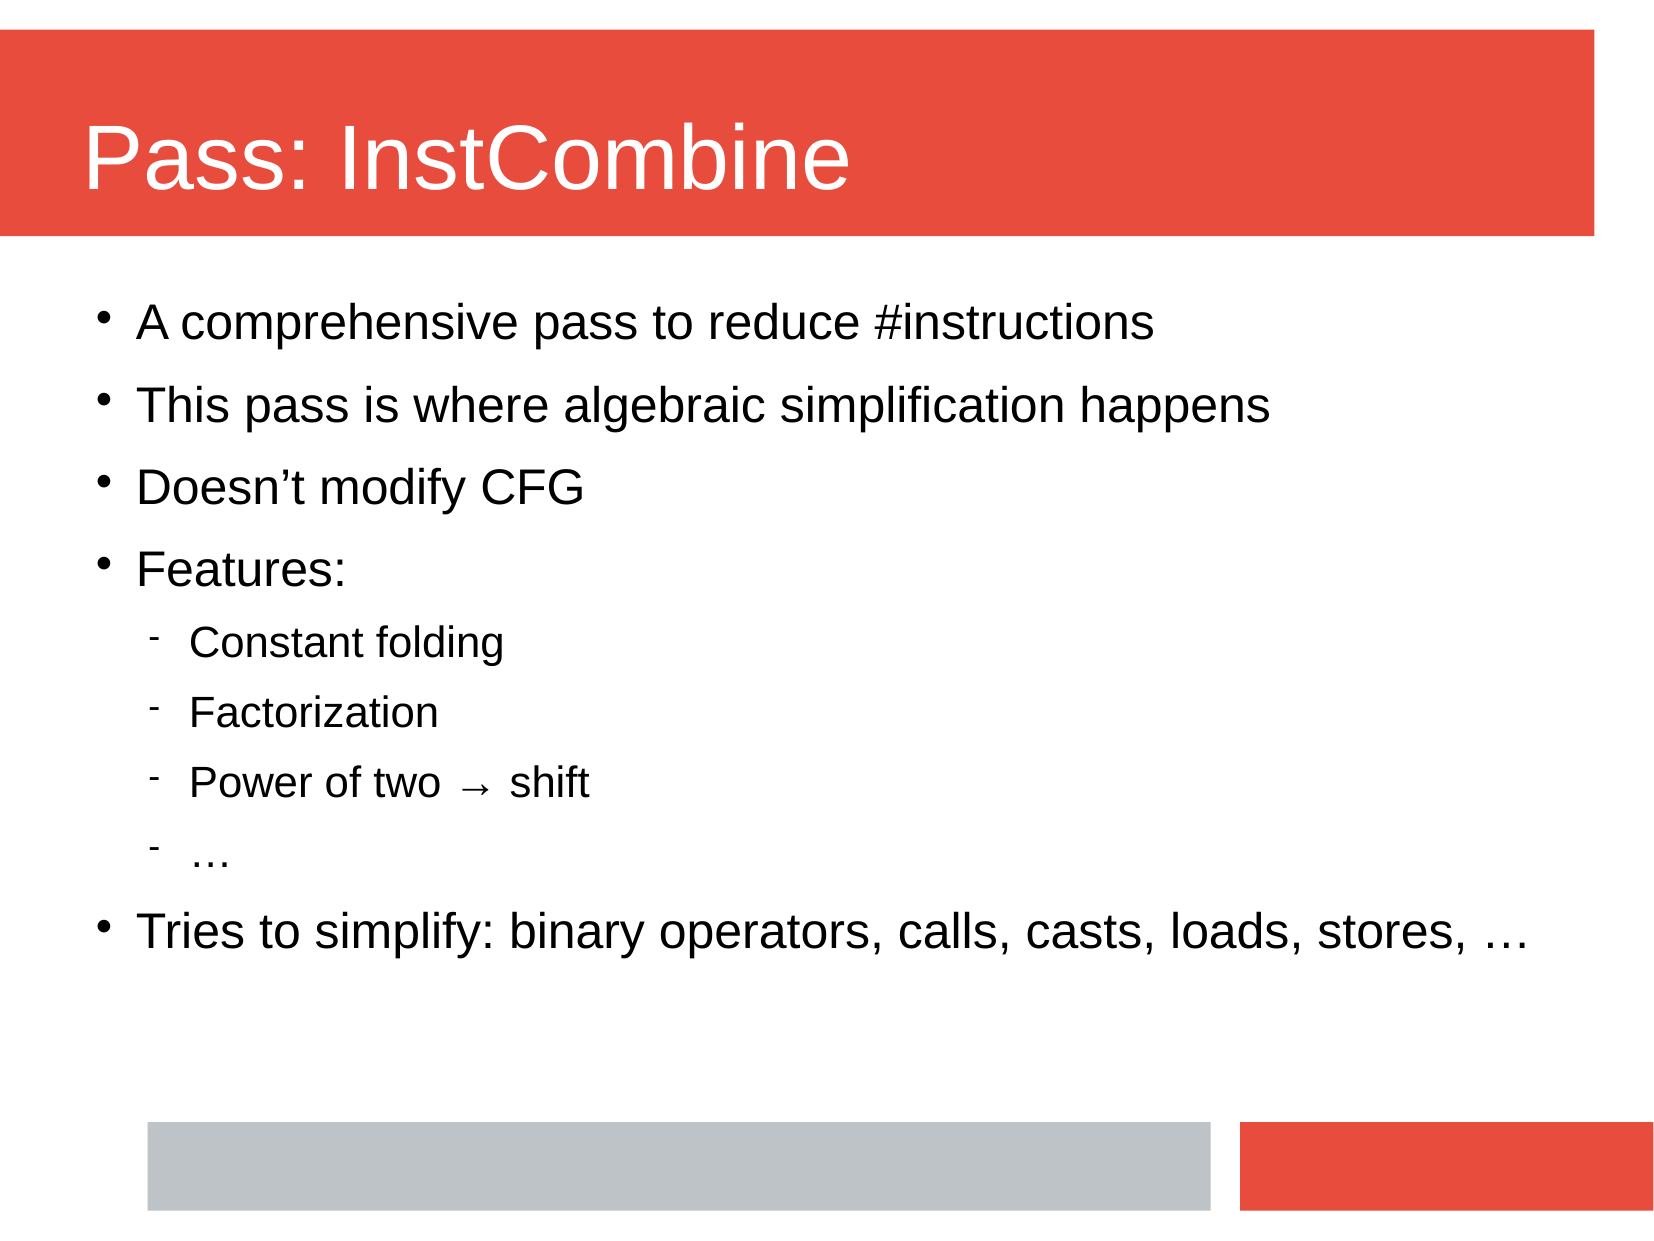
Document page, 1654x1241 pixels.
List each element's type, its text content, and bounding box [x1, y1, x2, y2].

text_box A comprehensive pass to reduce #instructions This pass is where algebraic simplification happens Doesn’t modify CFG Features: Constant folding Factorization Power of two → shift … Tries to simplify: binary operators, calls, casts, loads, stores, … [82, 290, 1571, 1010]
text_box Pass: InstCombine [82, 97, 1571, 208]
